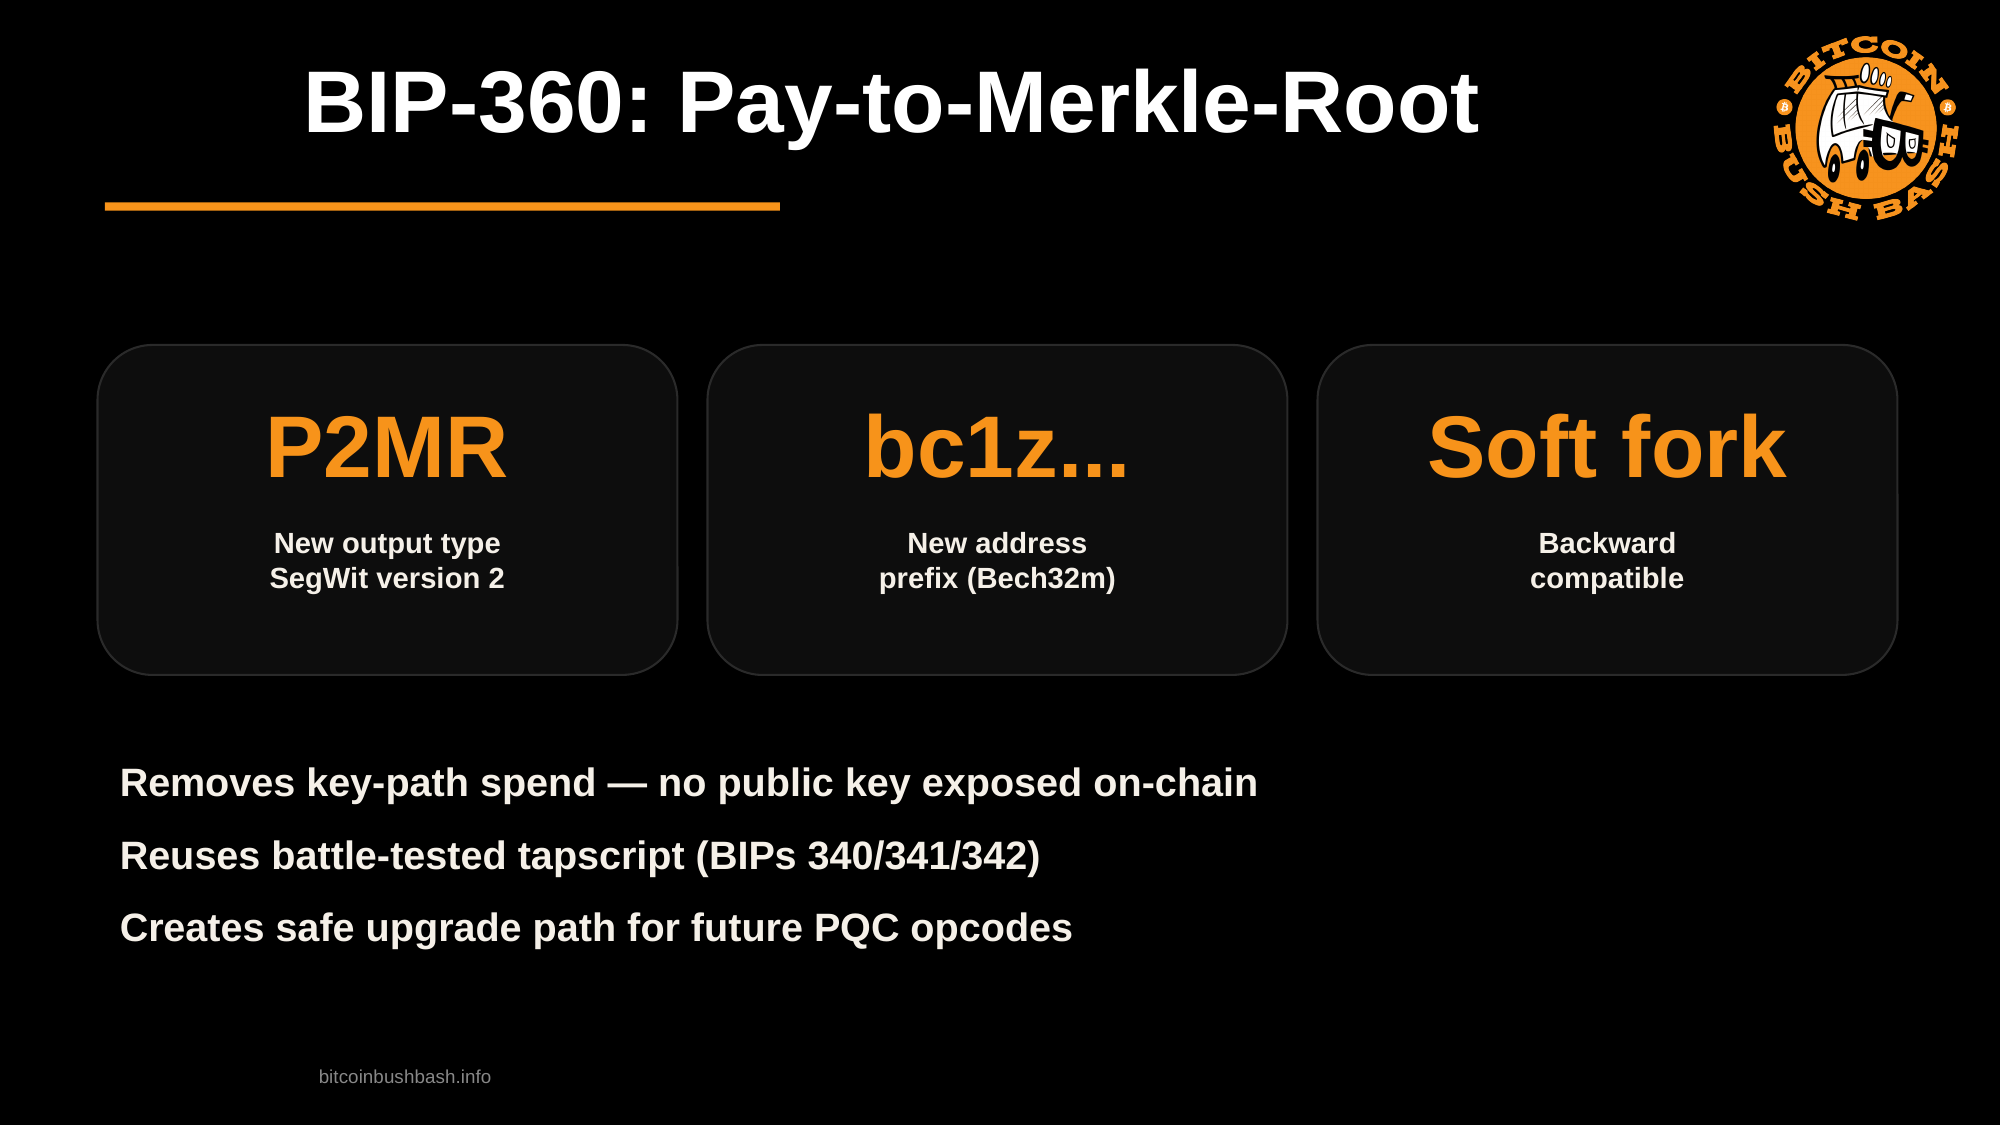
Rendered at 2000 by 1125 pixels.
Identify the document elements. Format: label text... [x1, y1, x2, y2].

text_box Removes key-path spend — no public key exposed on-chain Reuses battle-tested tapscript (BIPs 340/341/342) Creates safe upgrade path for future PQC opcodes [104, 749, 1830, 958]
text_box [0, 0, 2000, 1125]
picture [1755, 17, 1977, 240]
text_box Backward compatible [1515, 517, 1700, 603]
text_box Soft fork [1412, 382, 1803, 503]
text_box BIP-360: Pay-to-Merkle-Root [288, 37, 1497, 158]
text_box New output type SegWit version 2 [254, 517, 520, 603]
text_box bitcoinbushbash.info [303, 1057, 506, 1095]
text_box New address prefix (Bech32m) [863, 517, 1131, 603]
text_box P2MR [251, 382, 524, 503]
text_box bc1z... [848, 382, 1146, 503]
